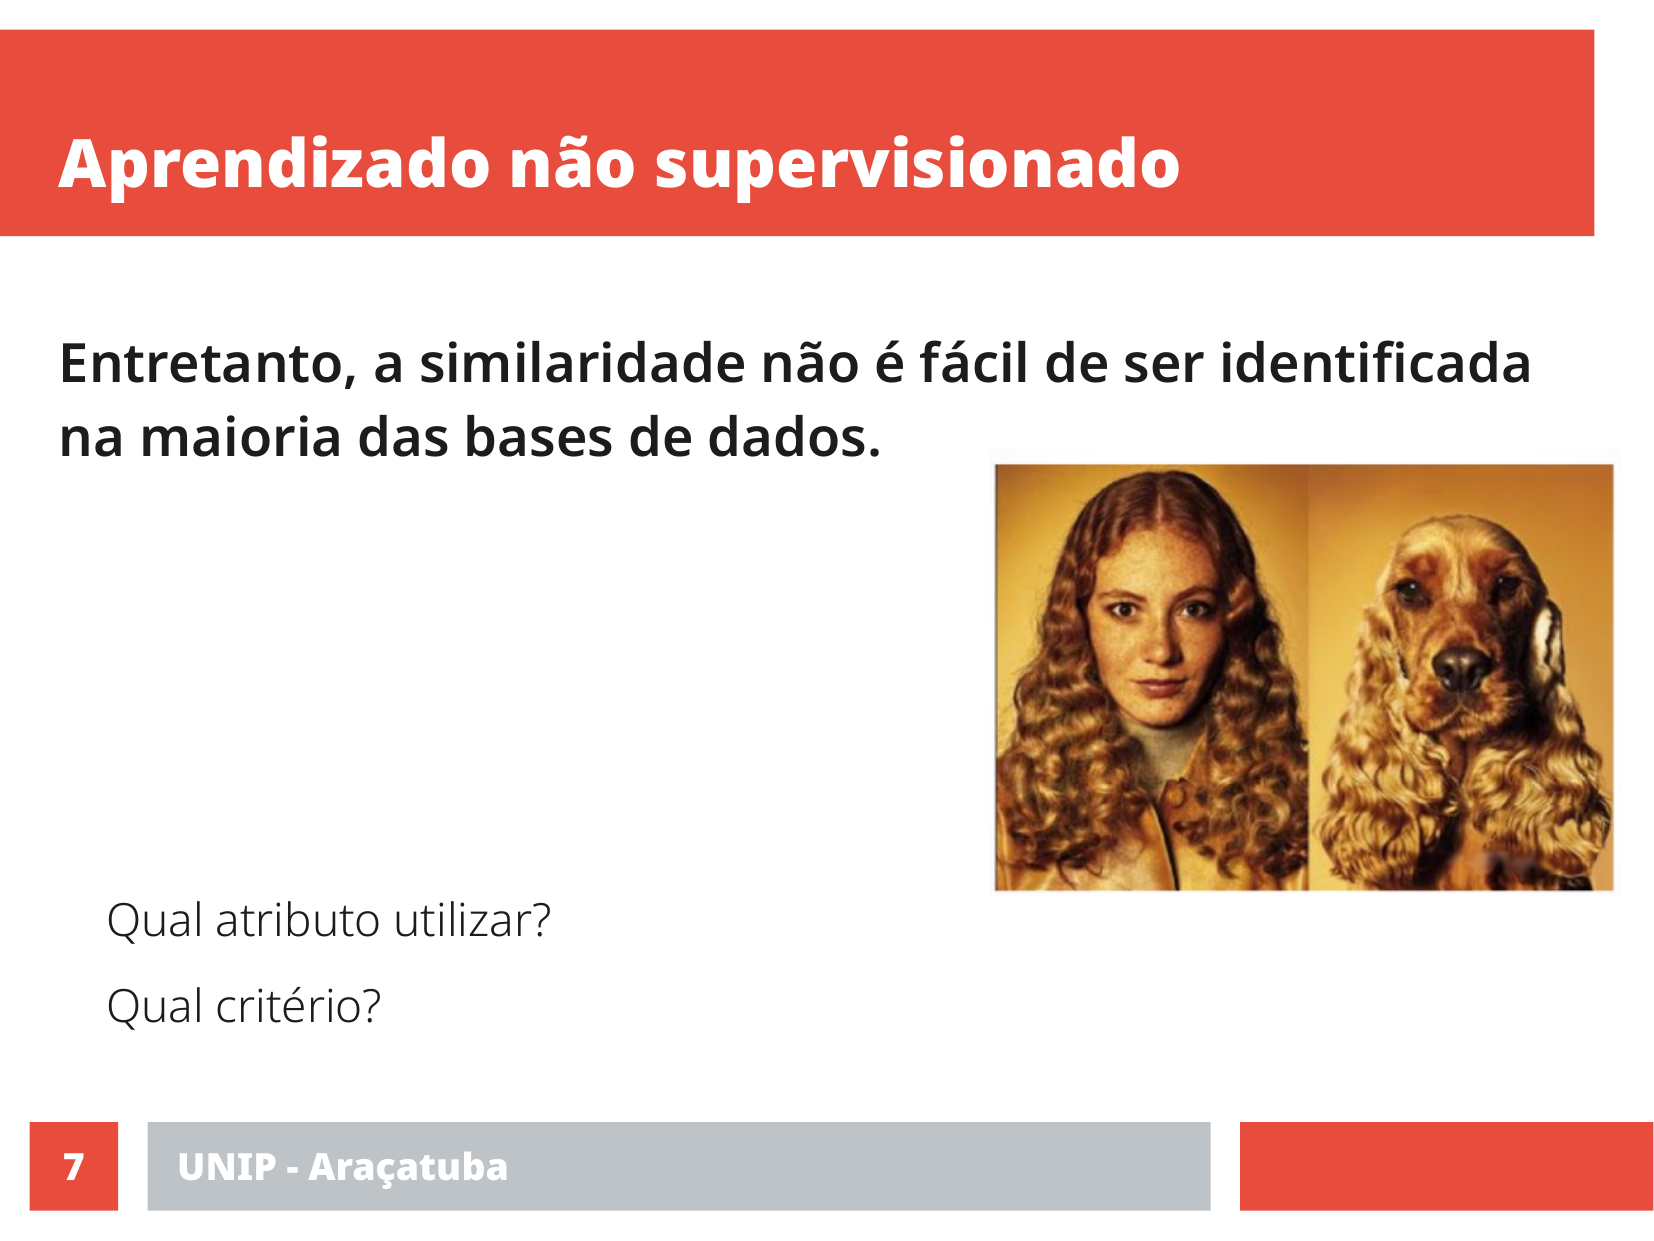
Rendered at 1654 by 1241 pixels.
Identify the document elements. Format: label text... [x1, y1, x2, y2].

list Entretanto, a similaridade não é fácil de ser identificada na maioria das bases de dados. Qual atributo utilizar? Qual critério? [59, 324, 1565, 1093]
title Aprendizado não supervisionado [59, 59, 1595, 207]
picture [990, 449, 1622, 897]
